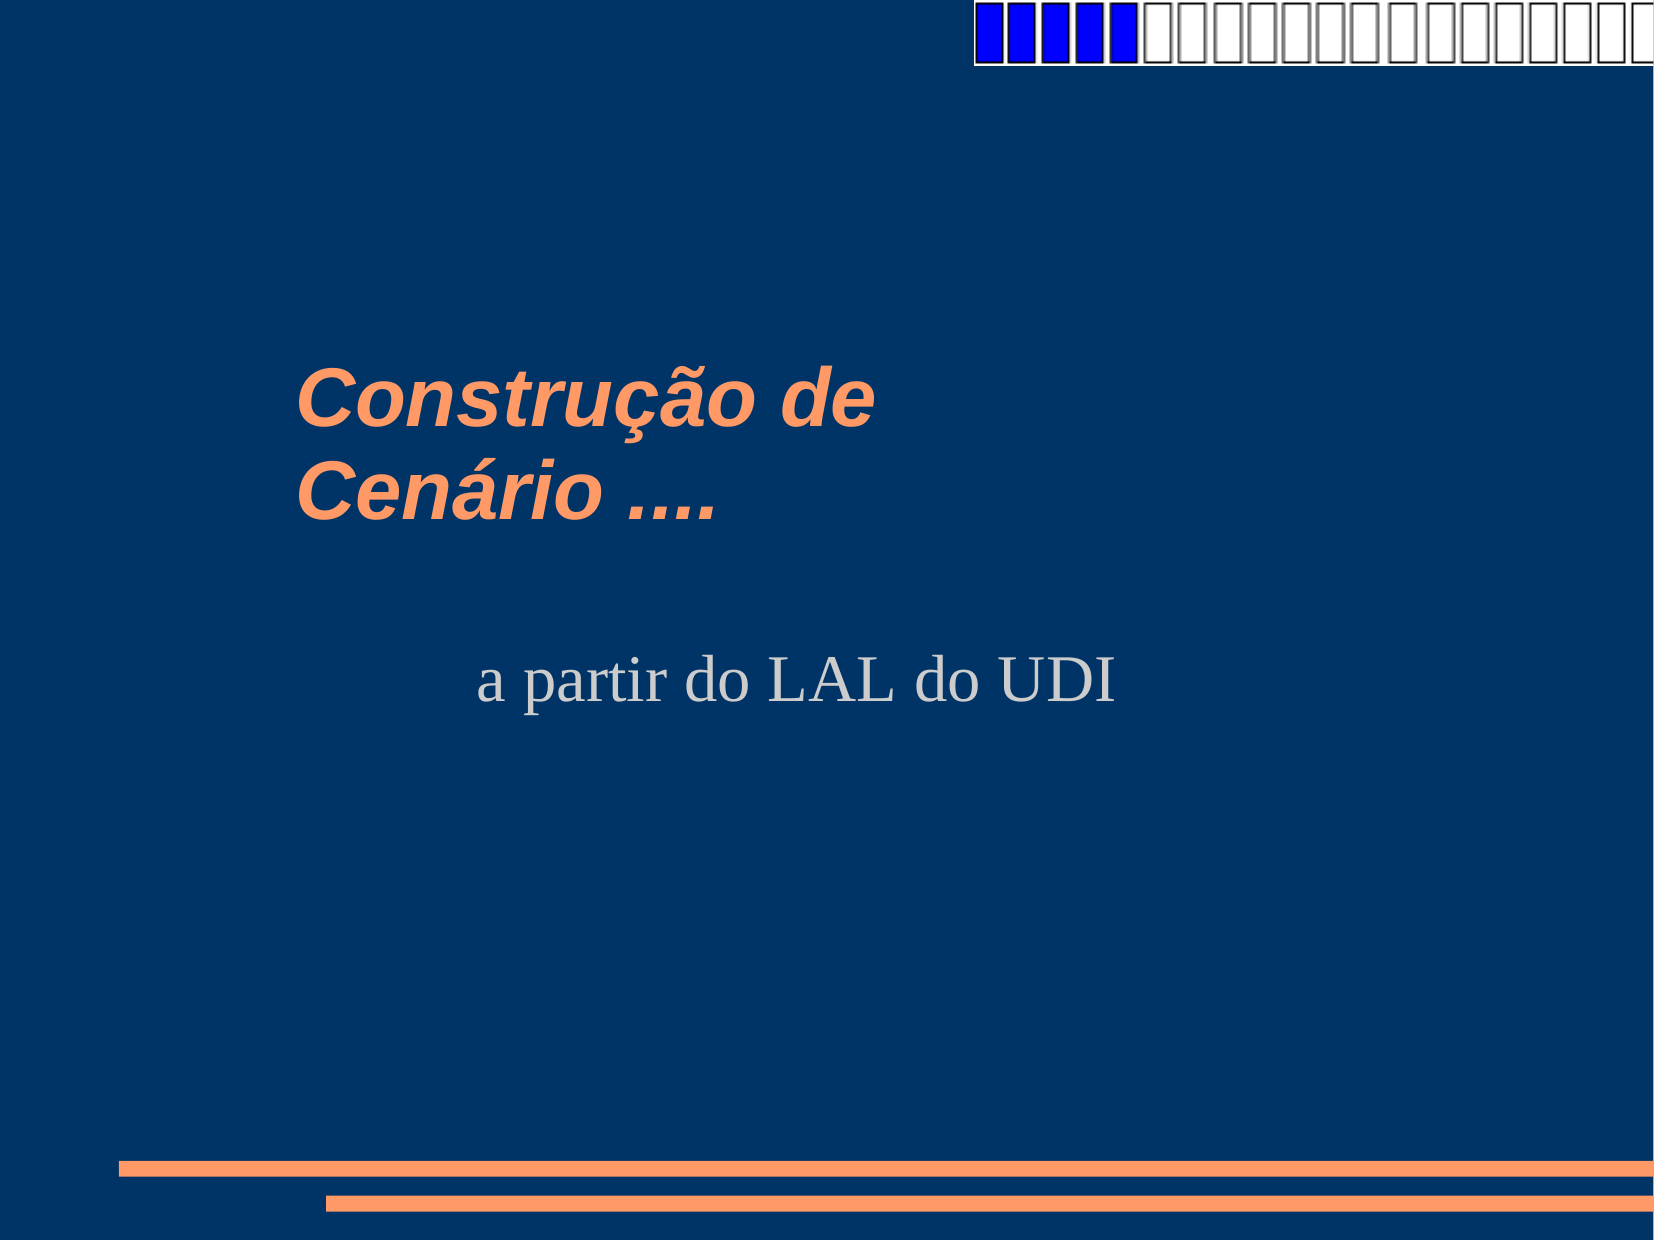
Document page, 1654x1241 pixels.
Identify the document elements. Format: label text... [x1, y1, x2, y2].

picture [974, 0, 1654, 66]
subtitle a partir do LAL do UDI [236, 590, 1359, 768]
title Construção de Cenário .... [295, 330, 1241, 590]
